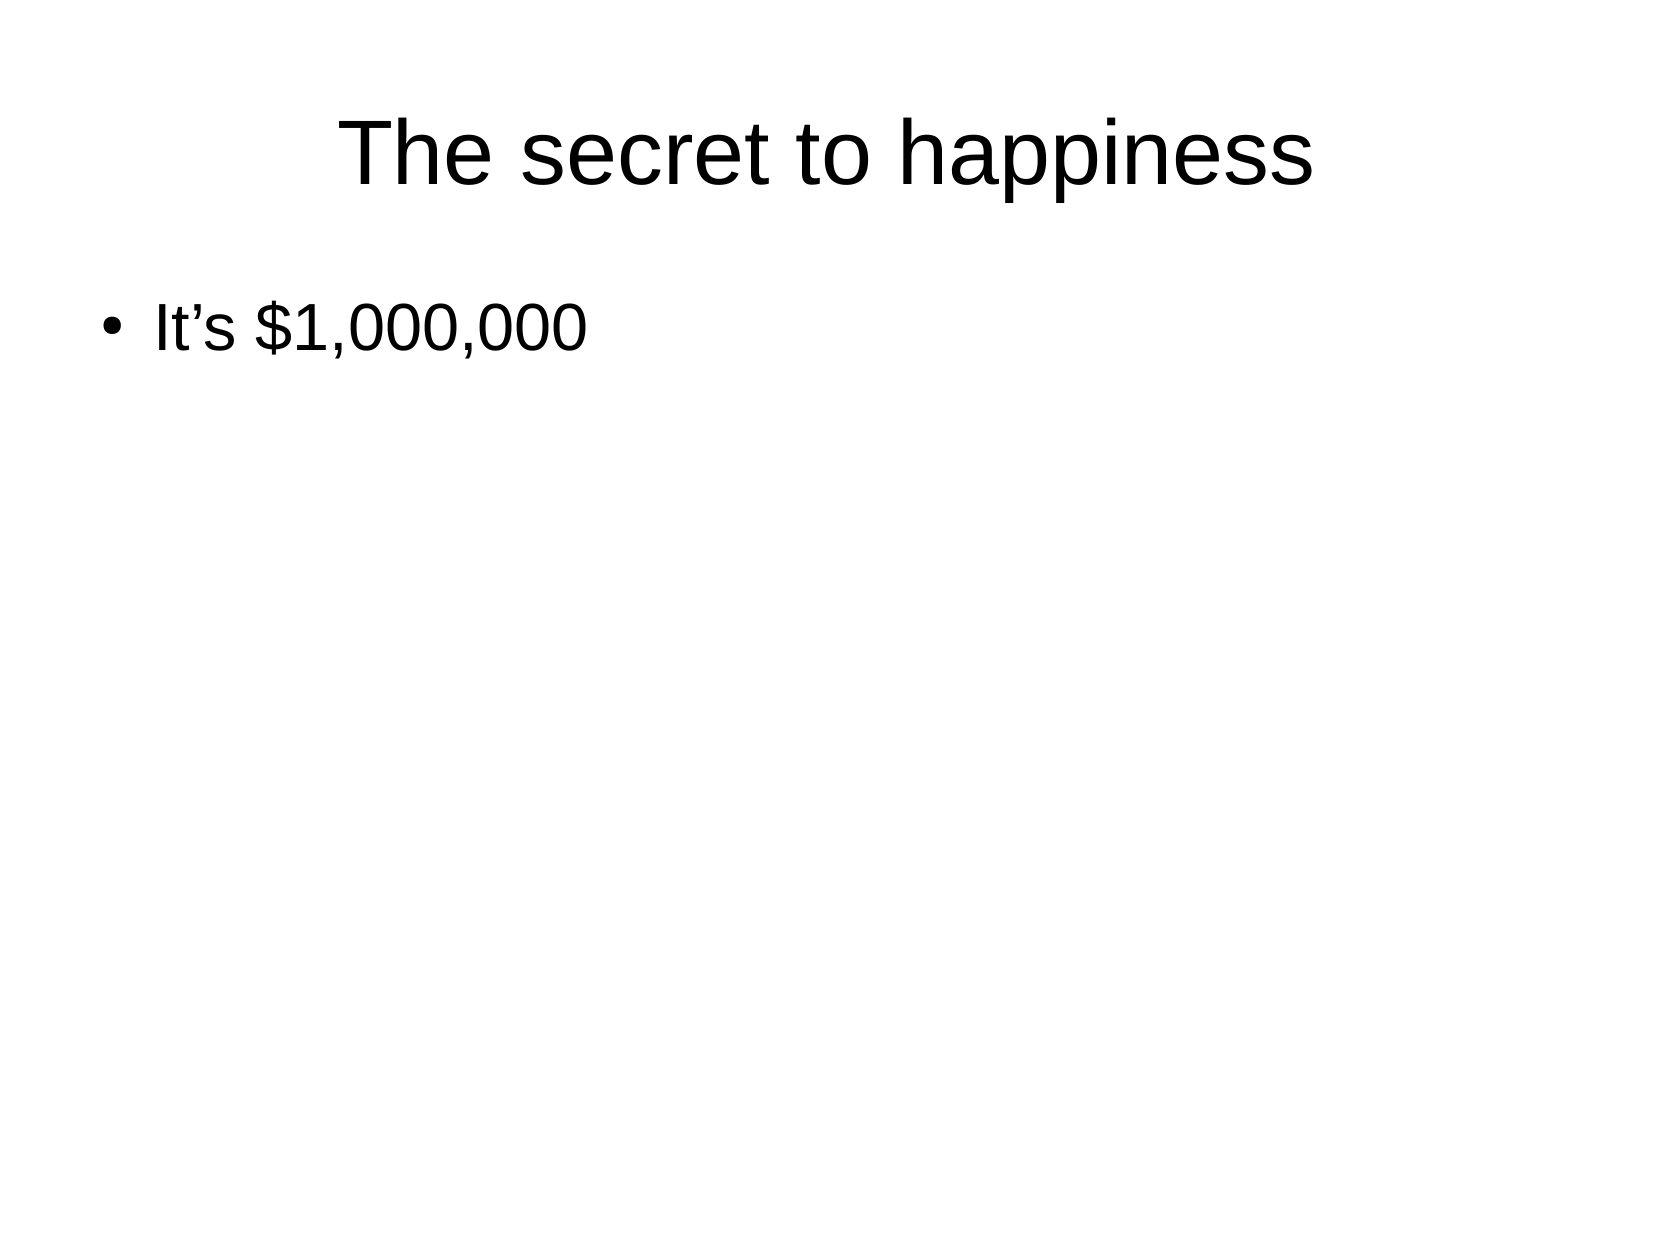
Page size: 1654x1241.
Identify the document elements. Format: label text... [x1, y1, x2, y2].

title The secret to happiness [82, 49, 1571, 257]
list It’s $1,000,000 [82, 290, 1571, 1010]
